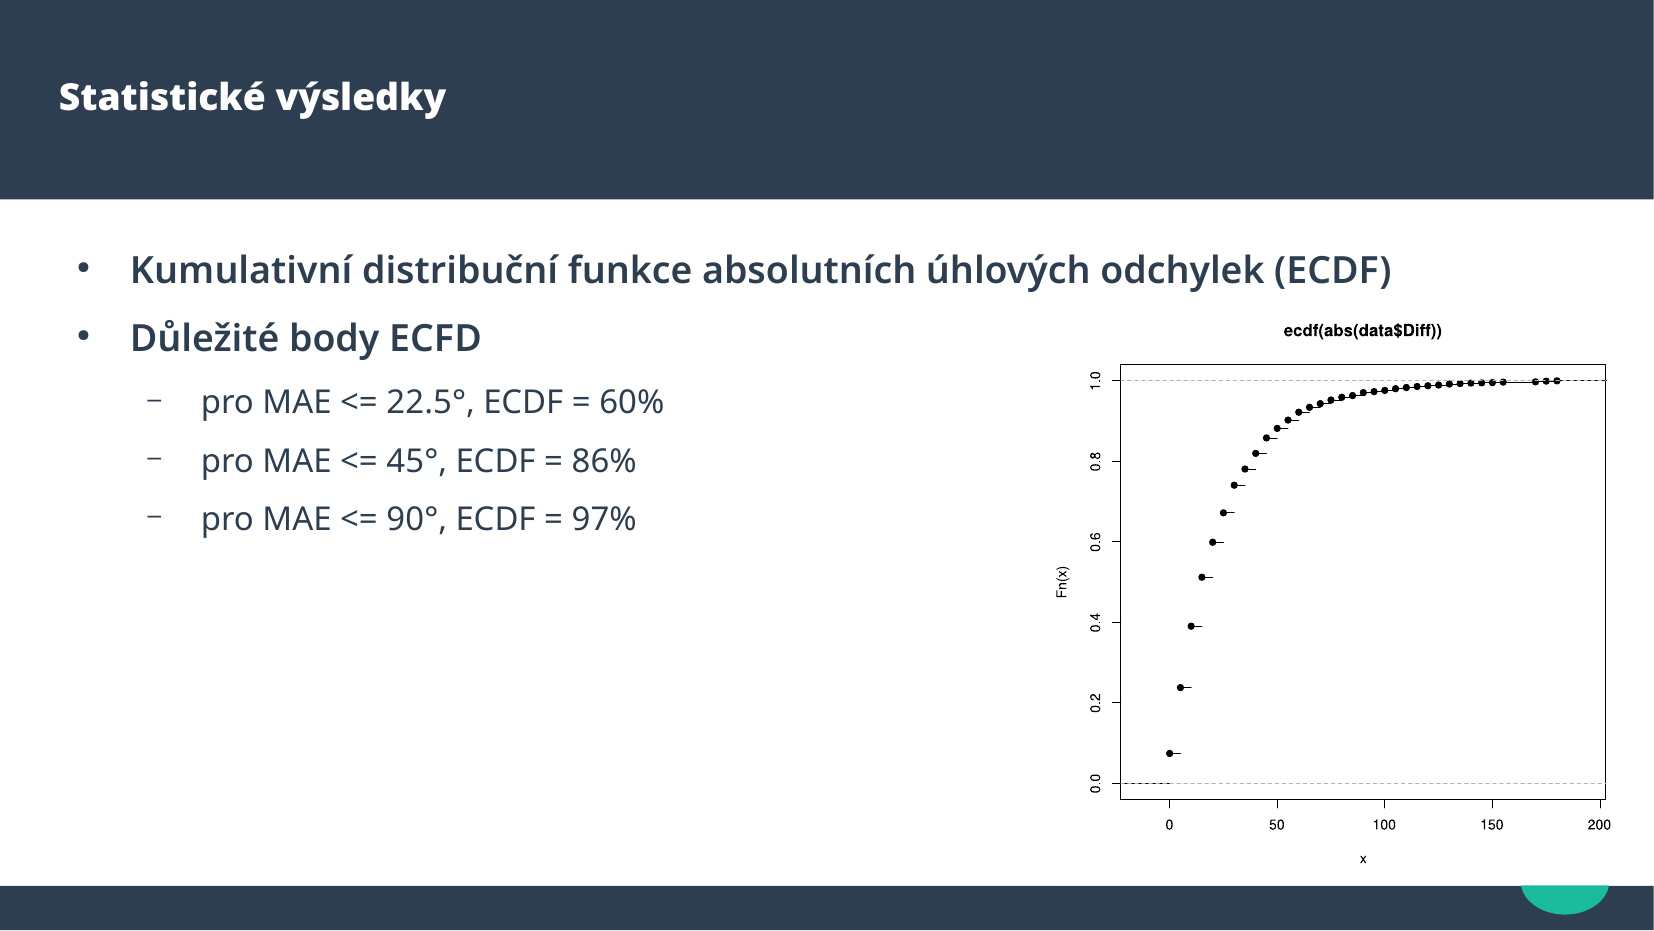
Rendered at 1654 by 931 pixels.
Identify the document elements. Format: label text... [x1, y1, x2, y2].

title Statistické výsledky [59, 37, 1595, 155]
list Kumulativní distribuční funkce absolutních úhlových odchylek (ECDF) Důležité body ECFD pro MAE <= 22.5°, ECDF = 60% pro MAE <= 45°, ECDF = 86% pro MAE <= 90°, ECDF = 97% [59, 243, 1595, 864]
picture [1051, 295, 1642, 886]
